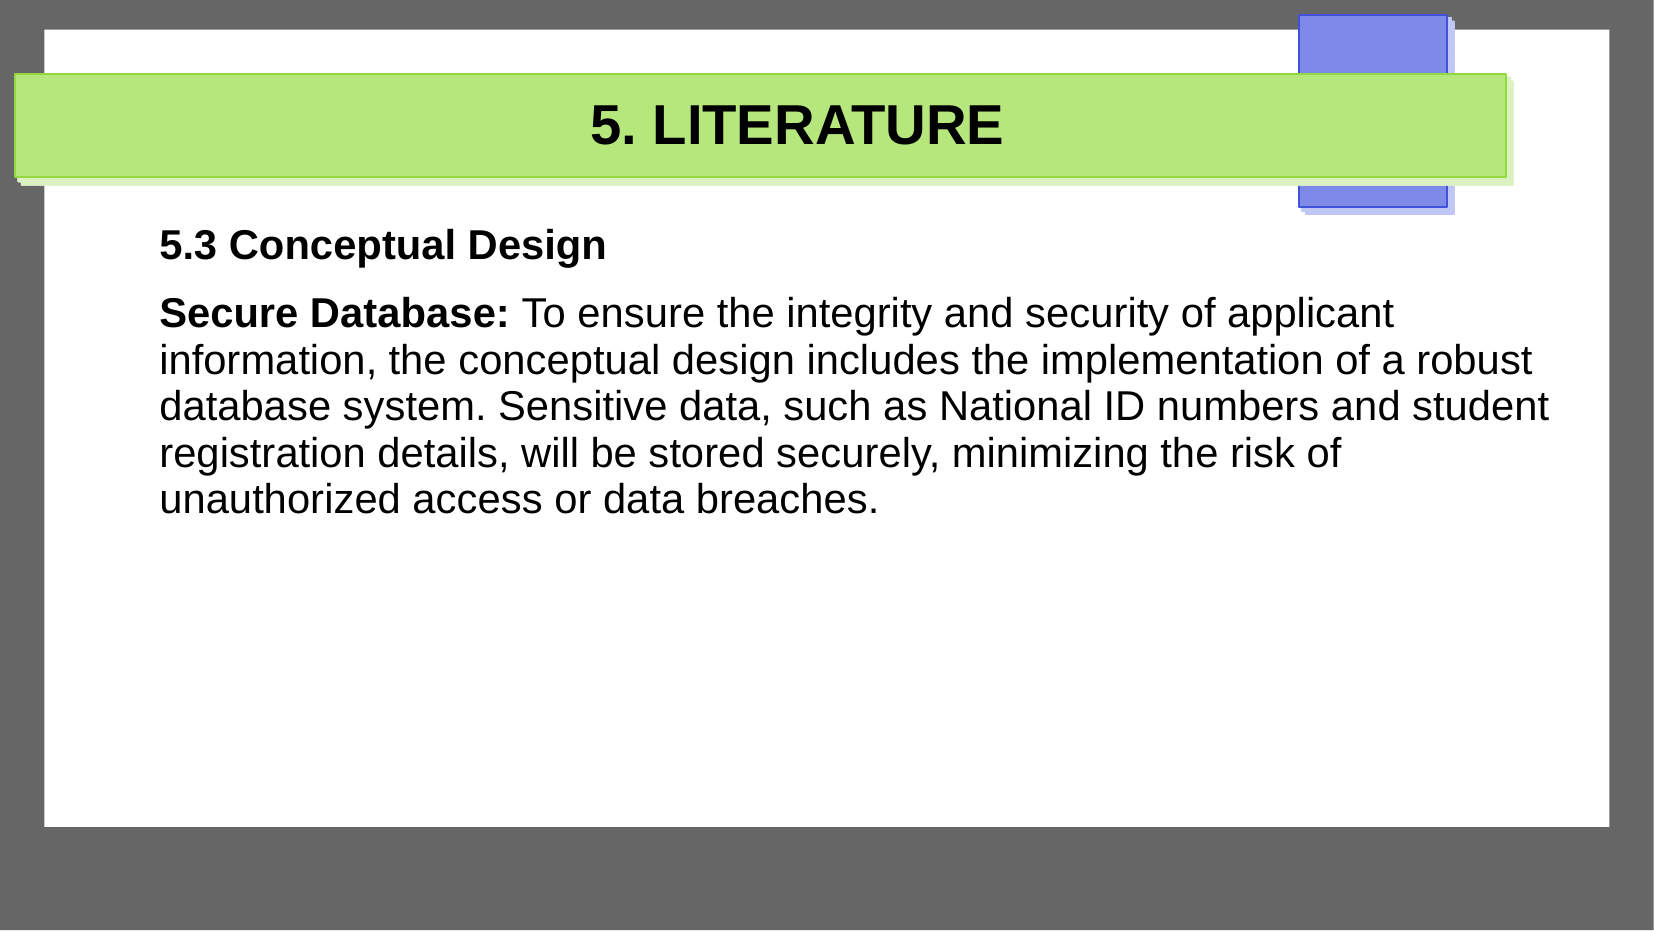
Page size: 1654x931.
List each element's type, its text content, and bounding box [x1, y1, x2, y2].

list 5.3 Conceptual Design Secure Database: To ensure the integrity and security of applicant information, the conceptual design includes the implementation of a robust database system. Sensitive data, such as National ID numbers and student registration details, will be stored securely, minimizing the risk of unauthorized access or data breaches. [88, 221, 1565, 813]
title 5. LITERATURE [88, 73, 1506, 178]
